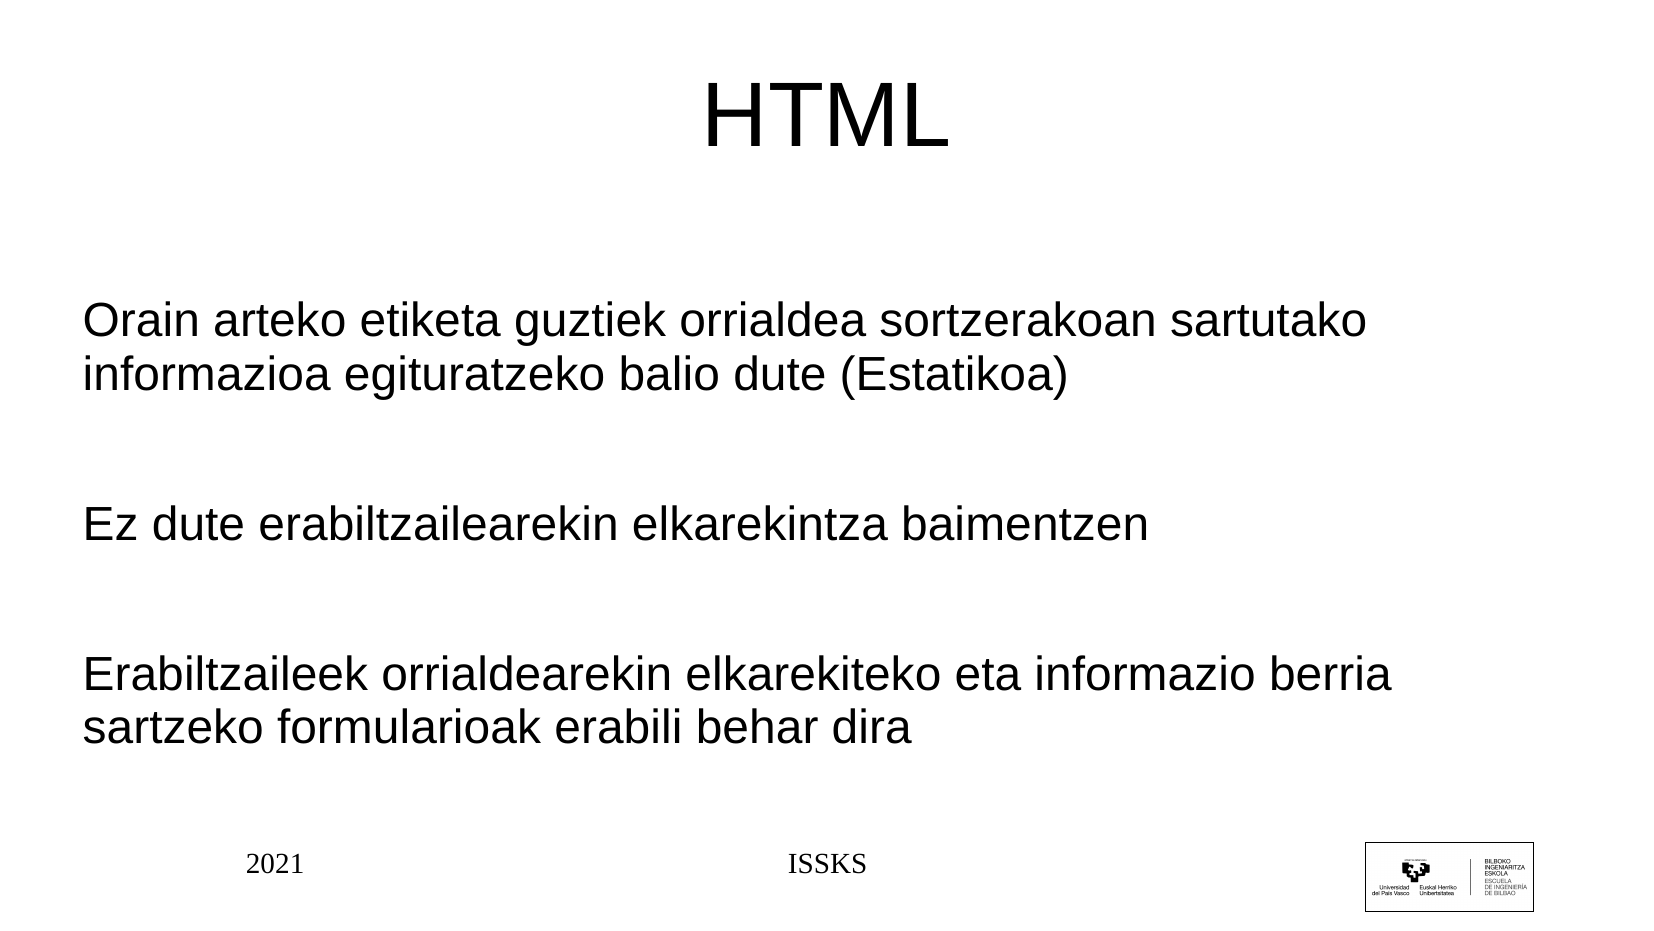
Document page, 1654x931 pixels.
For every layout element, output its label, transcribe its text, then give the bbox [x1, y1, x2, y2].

list Orain arteko etiketa guztiek orrialdea sortzerakoan sartutako informazioa egituratzeko balio dute (Estatikoa) Ez dute erabiltzailearekin elkarekintza baimentzen Erabiltzaileek orrialdearekin elkarekiteko eta informazio berria sartzeko formularioak erabili behar dira [82, 217, 1456, 758]
picture [1366, 843, 1533, 911]
title HTML [82, 37, 1571, 193]
